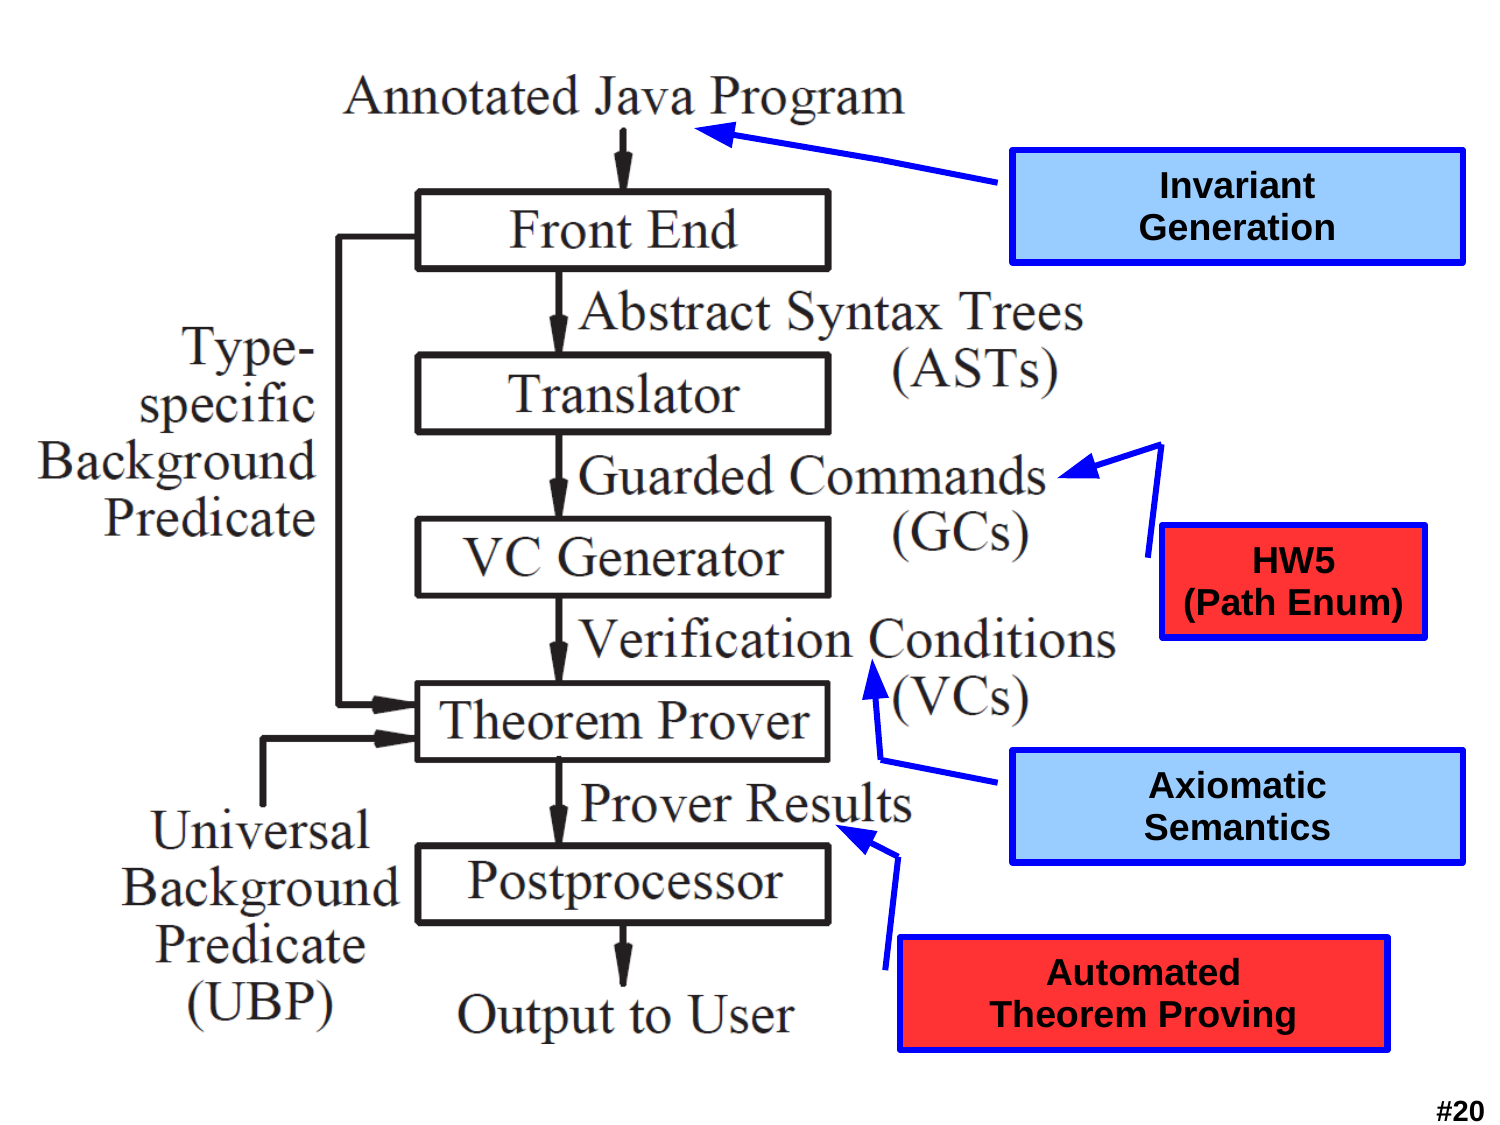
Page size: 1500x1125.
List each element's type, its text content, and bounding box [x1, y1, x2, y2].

text_box Axiomatic Semantics [1013, 750, 1463, 863]
text_box Automated Theorem Proving [900, 937, 1388, 1050]
text_box Invariant Generation [1013, 150, 1463, 262]
text_box HW5 (Path Enum) [1162, 525, 1425, 638]
picture [37, 74, 1116, 1044]
